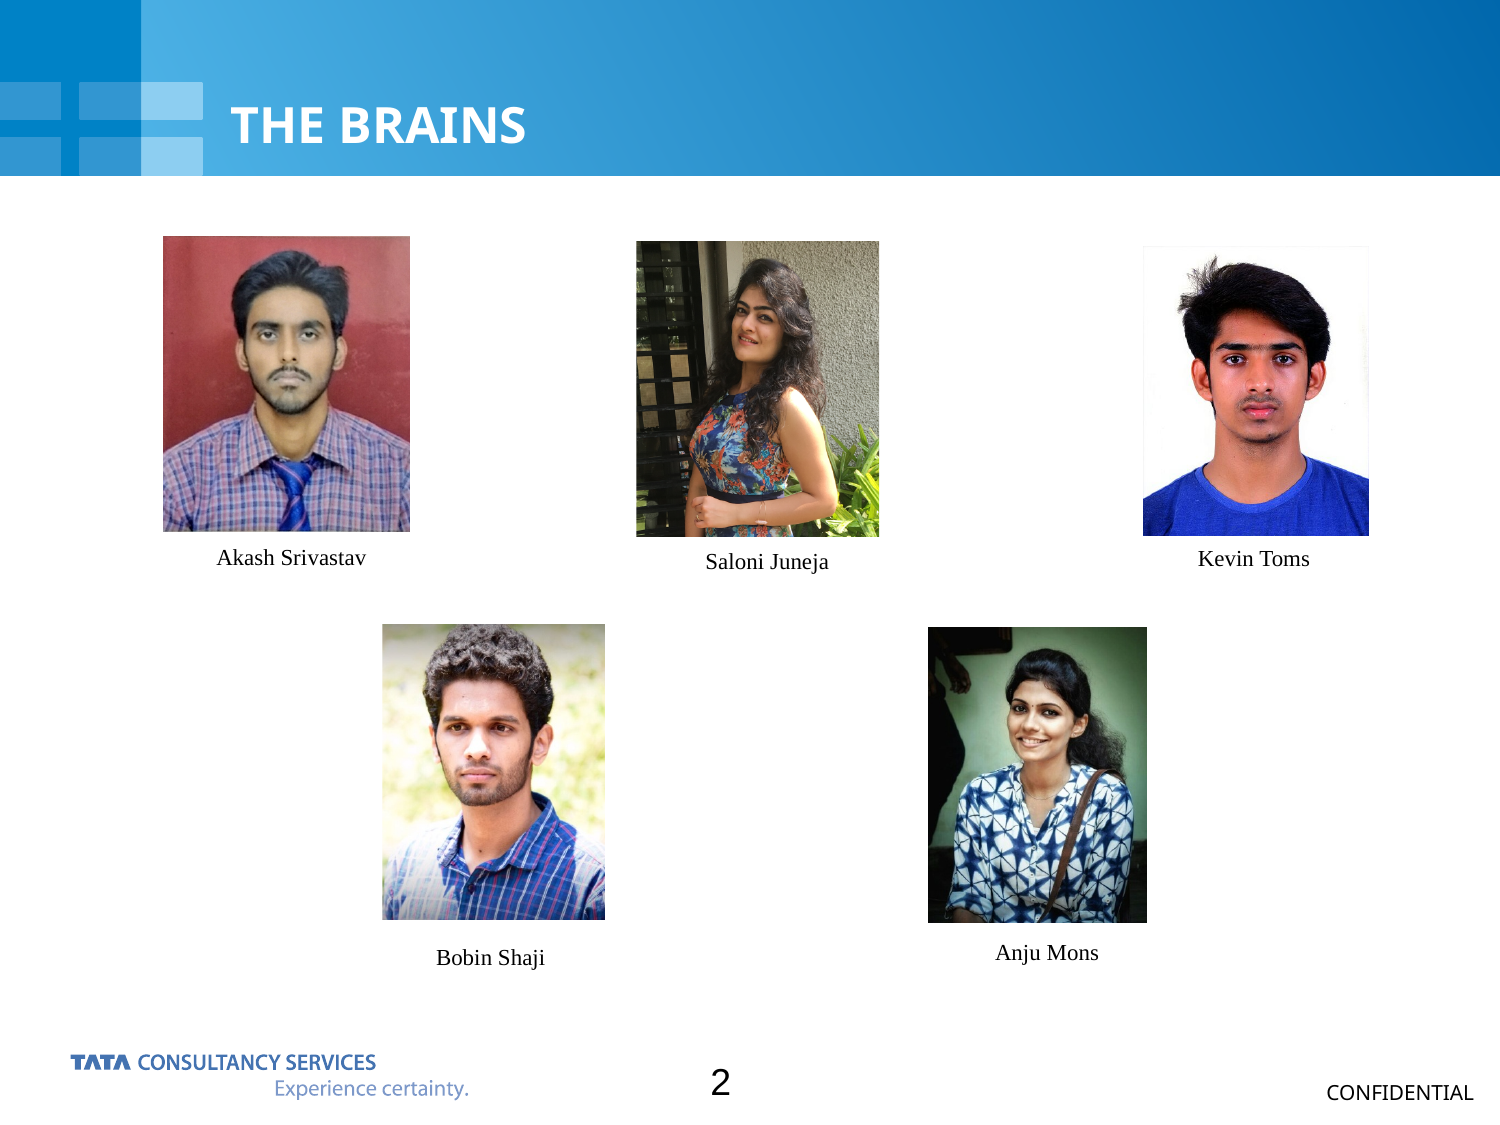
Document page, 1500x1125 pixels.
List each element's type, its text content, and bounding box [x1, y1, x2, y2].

picture [163, 236, 410, 532]
picture [636, 241, 880, 537]
title THE BRAINS [215, 76, 1357, 180]
text_box Anju Mons [980, 929, 1145, 972]
text_box Bobin Shaji [421, 934, 586, 978]
picture [1143, 246, 1369, 536]
slide_number <number> [695, 1050, 805, 1110]
text_box Kevin Toms [1183, 536, 1348, 579]
picture [382, 624, 605, 920]
picture [928, 627, 1147, 923]
text_box Akash Srivastav [201, 535, 404, 578]
text_box Saloni Juneja [690, 539, 855, 582]
